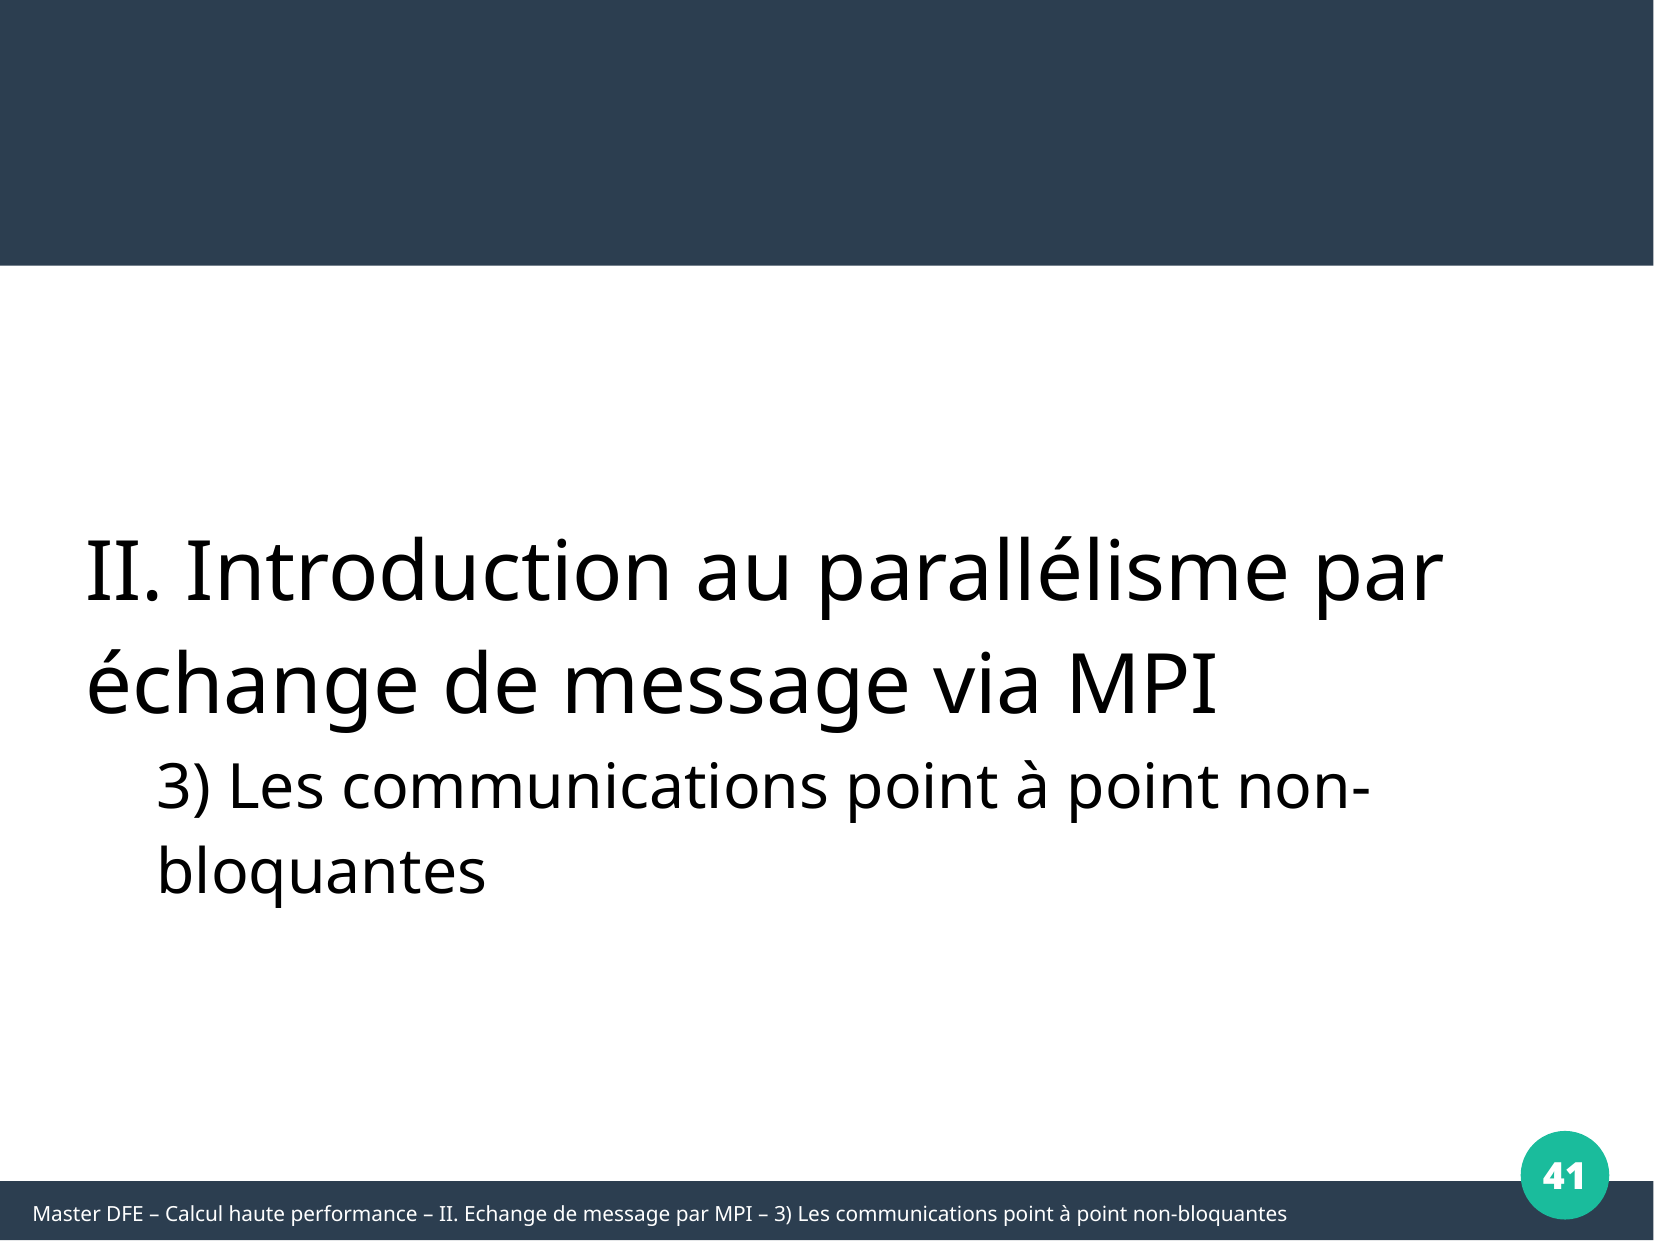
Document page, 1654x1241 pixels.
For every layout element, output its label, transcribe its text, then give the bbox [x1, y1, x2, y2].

text_box II. Introduction au parallélisme par échange de message via MPI [70, 503, 1583, 745]
text_box Master DFE – Calcul haute performance – II. Echange de message par MPI – 3) Les communications point à point non-bloquantes [17, 1191, 1436, 1235]
text_box 3) Les communications point à point non-bloquantes [141, 734, 1607, 919]
